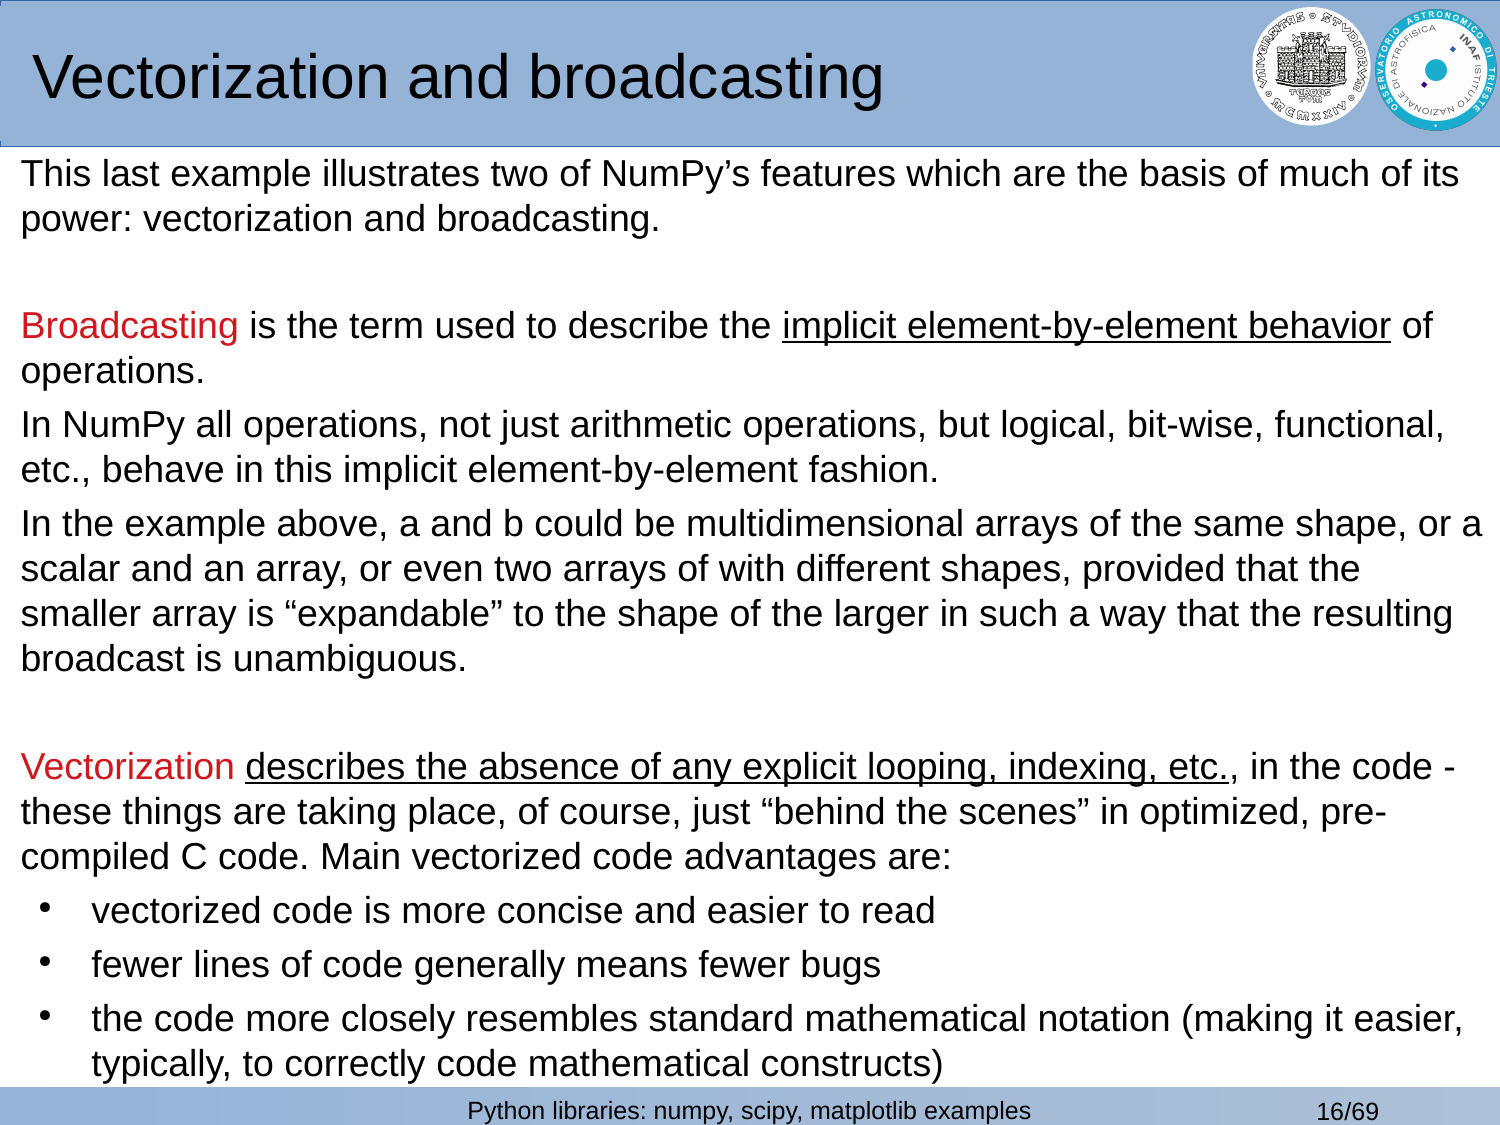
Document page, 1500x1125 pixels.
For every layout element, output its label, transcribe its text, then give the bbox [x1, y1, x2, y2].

list This last example illustrates two of NumPy’s features which are the basis of much of its power: vectorization and broadcasting. Broadcasting is the term used to describe the implicit element-by-element behavior of operations. In NumPy all operations, not just arithmetic operations, but logical, bit-wise, functional, etc., behave in this implicit element-by-element fashion. In the example above, a and b could be multidimensional arrays of the same shape, or a scalar and an array, or even two arrays of with different shapes, provided that the smaller array is “expandable” to the shape of the larger in such a way that the resulting broadcast is unambiguous. Vectorization describes the absence of any explicit looping, indexing, etc., in the code - these things are taking place, of course, just “behind the scenes” in optimized, pre-compiled C code. Main vectorized code advantages are: vectorized code is more concise and easier to read fewer lines of code generally means fewer bugs the code more closely resembles standard mathematical notation (making it easier, typically, to correctly code mathematical constructs) [5, 140, 1500, 1007]
text_box Vectorization and broadcasting [0, 5, 1253, 141]
picture [1253, 0, 1500, 140]
